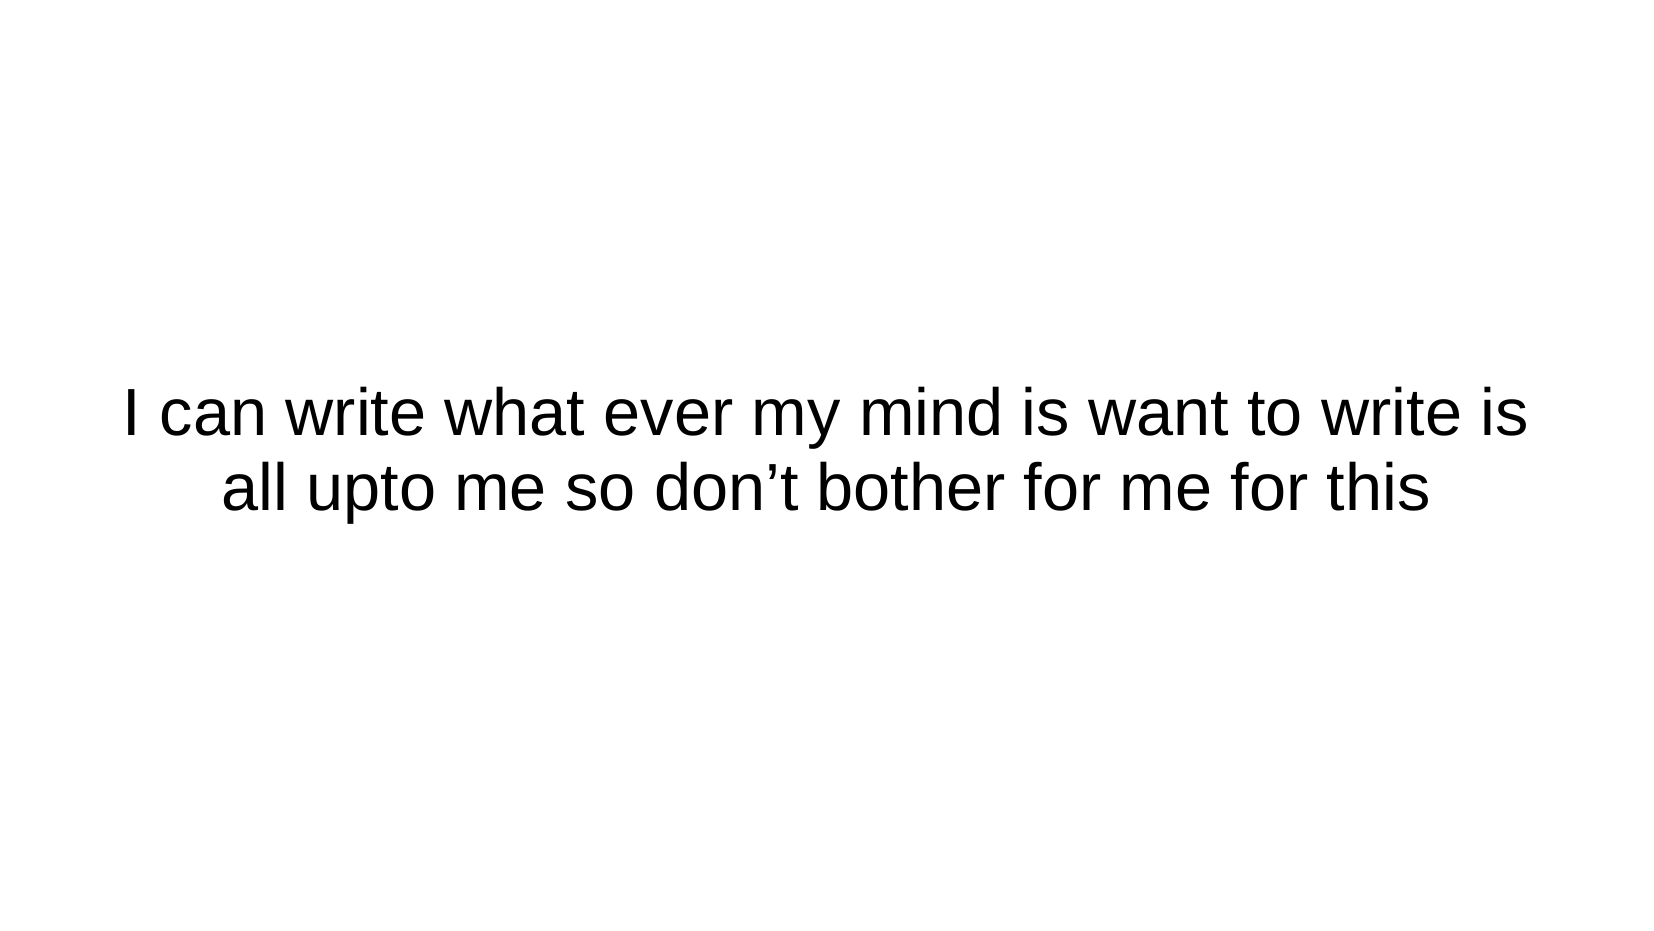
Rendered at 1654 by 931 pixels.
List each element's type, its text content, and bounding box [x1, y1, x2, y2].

subtitle I can write what ever my mind is want to write is all upto me so don’t bother for me for this [82, 217, 1571, 758]
